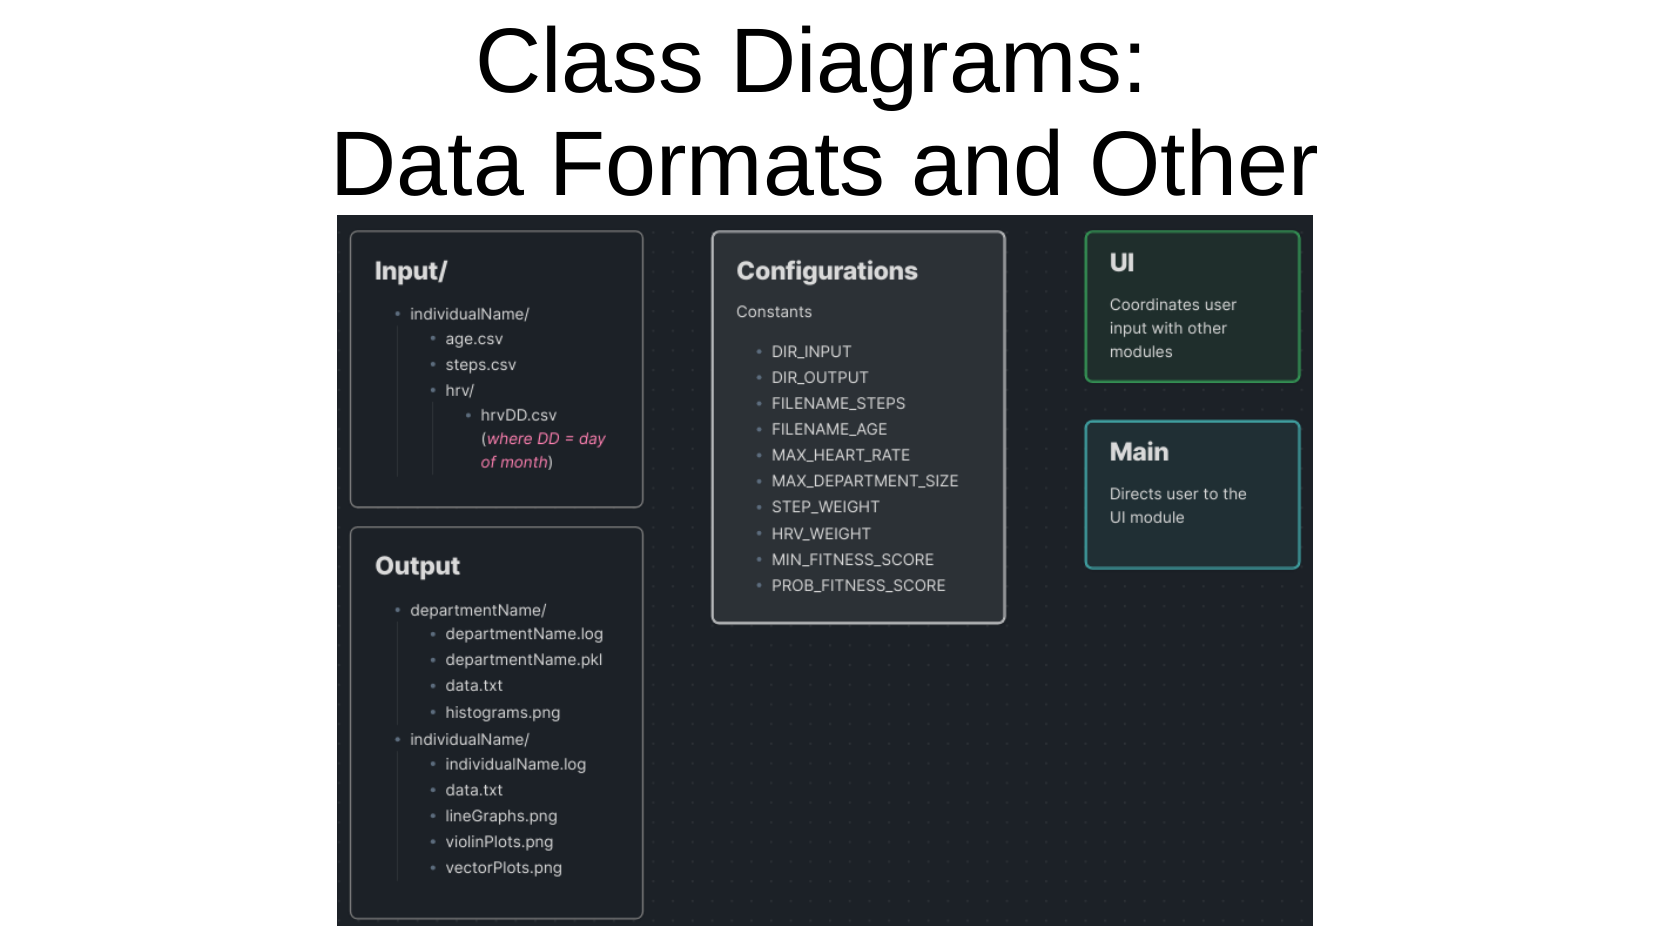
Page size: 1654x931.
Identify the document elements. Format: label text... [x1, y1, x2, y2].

picture [337, 215, 1313, 926]
title Class Diagrams: Data Formats and Other [37, 9, 1613, 216]
